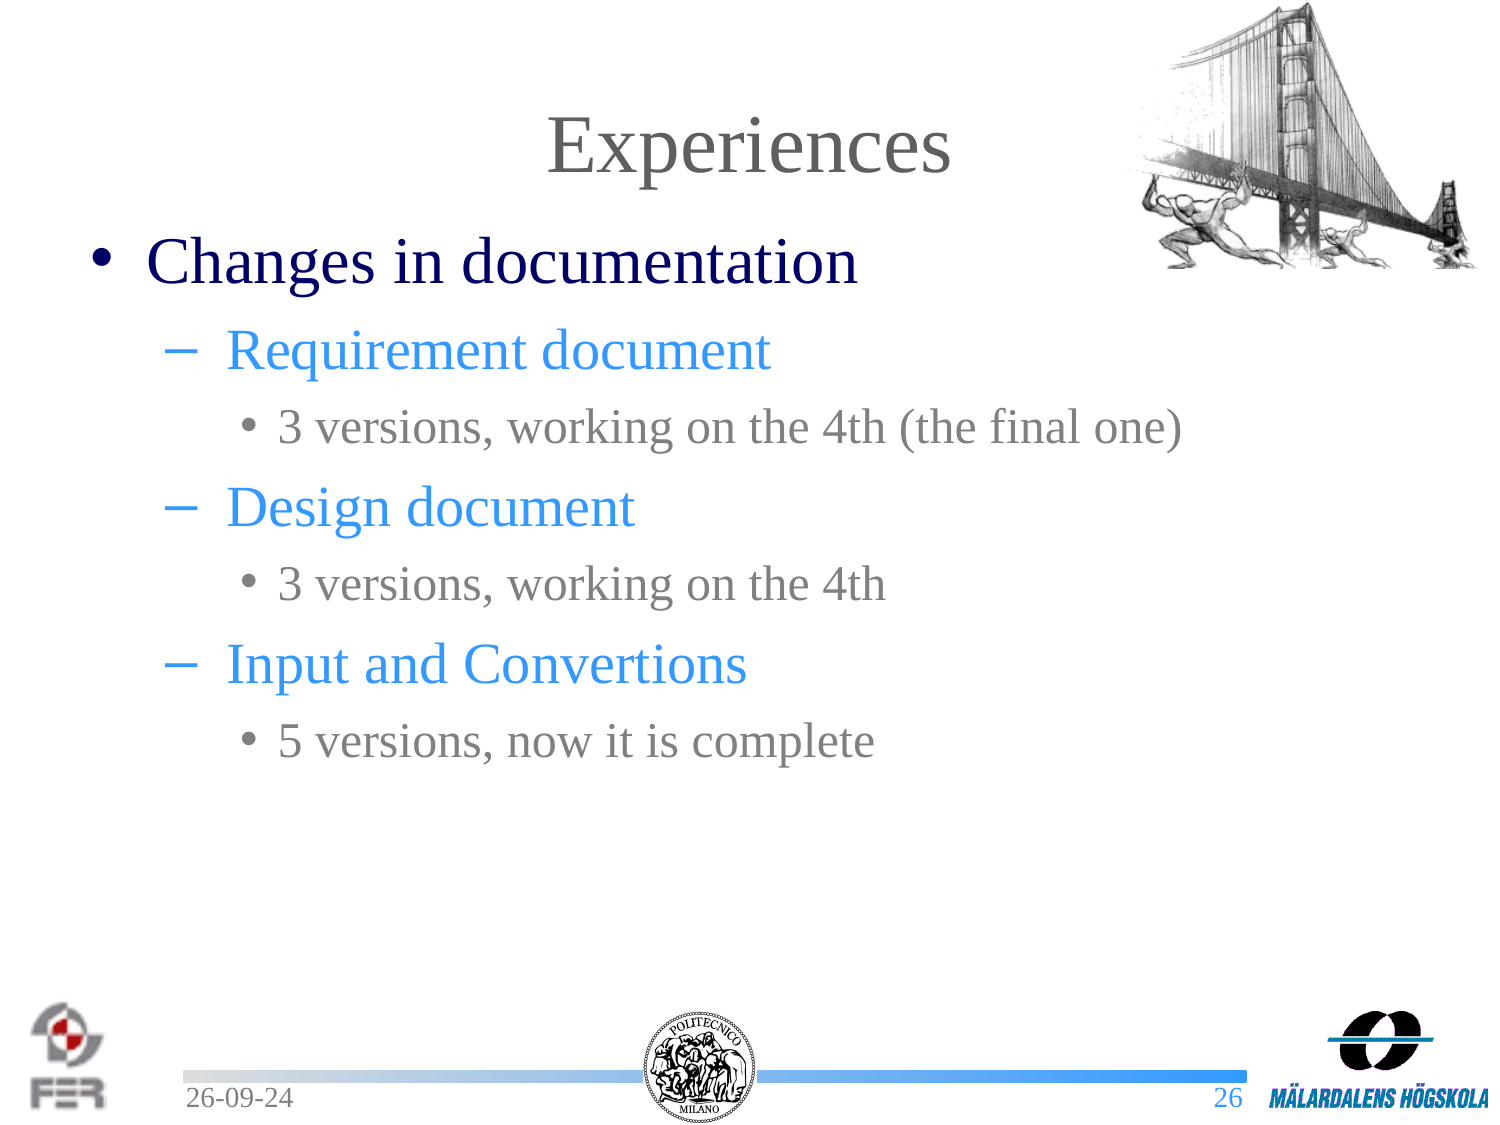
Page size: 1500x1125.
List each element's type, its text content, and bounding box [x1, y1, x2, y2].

text_box 13-12-02 [171, 1070, 396, 1114]
picture [1435, 1096, 1441, 1104]
picture [1368, 1093, 1374, 1104]
picture [643, 1011, 757, 1123]
picture [29, 987, 107, 1125]
title Experiences [75, 45, 1122, 209]
picture [1122, 0, 1477, 269]
picture [1454, 1091, 1459, 1108]
text_box <numero> [1186, 1070, 1258, 1114]
picture [1269, 1011, 1488, 1108]
list Changes in documentation Requirement document 3 versions, working on the 4th (the final one) Design document 3 versions, working on the 4th Input and Convertions 5 versions, now it is complete [75, 209, 1426, 952]
